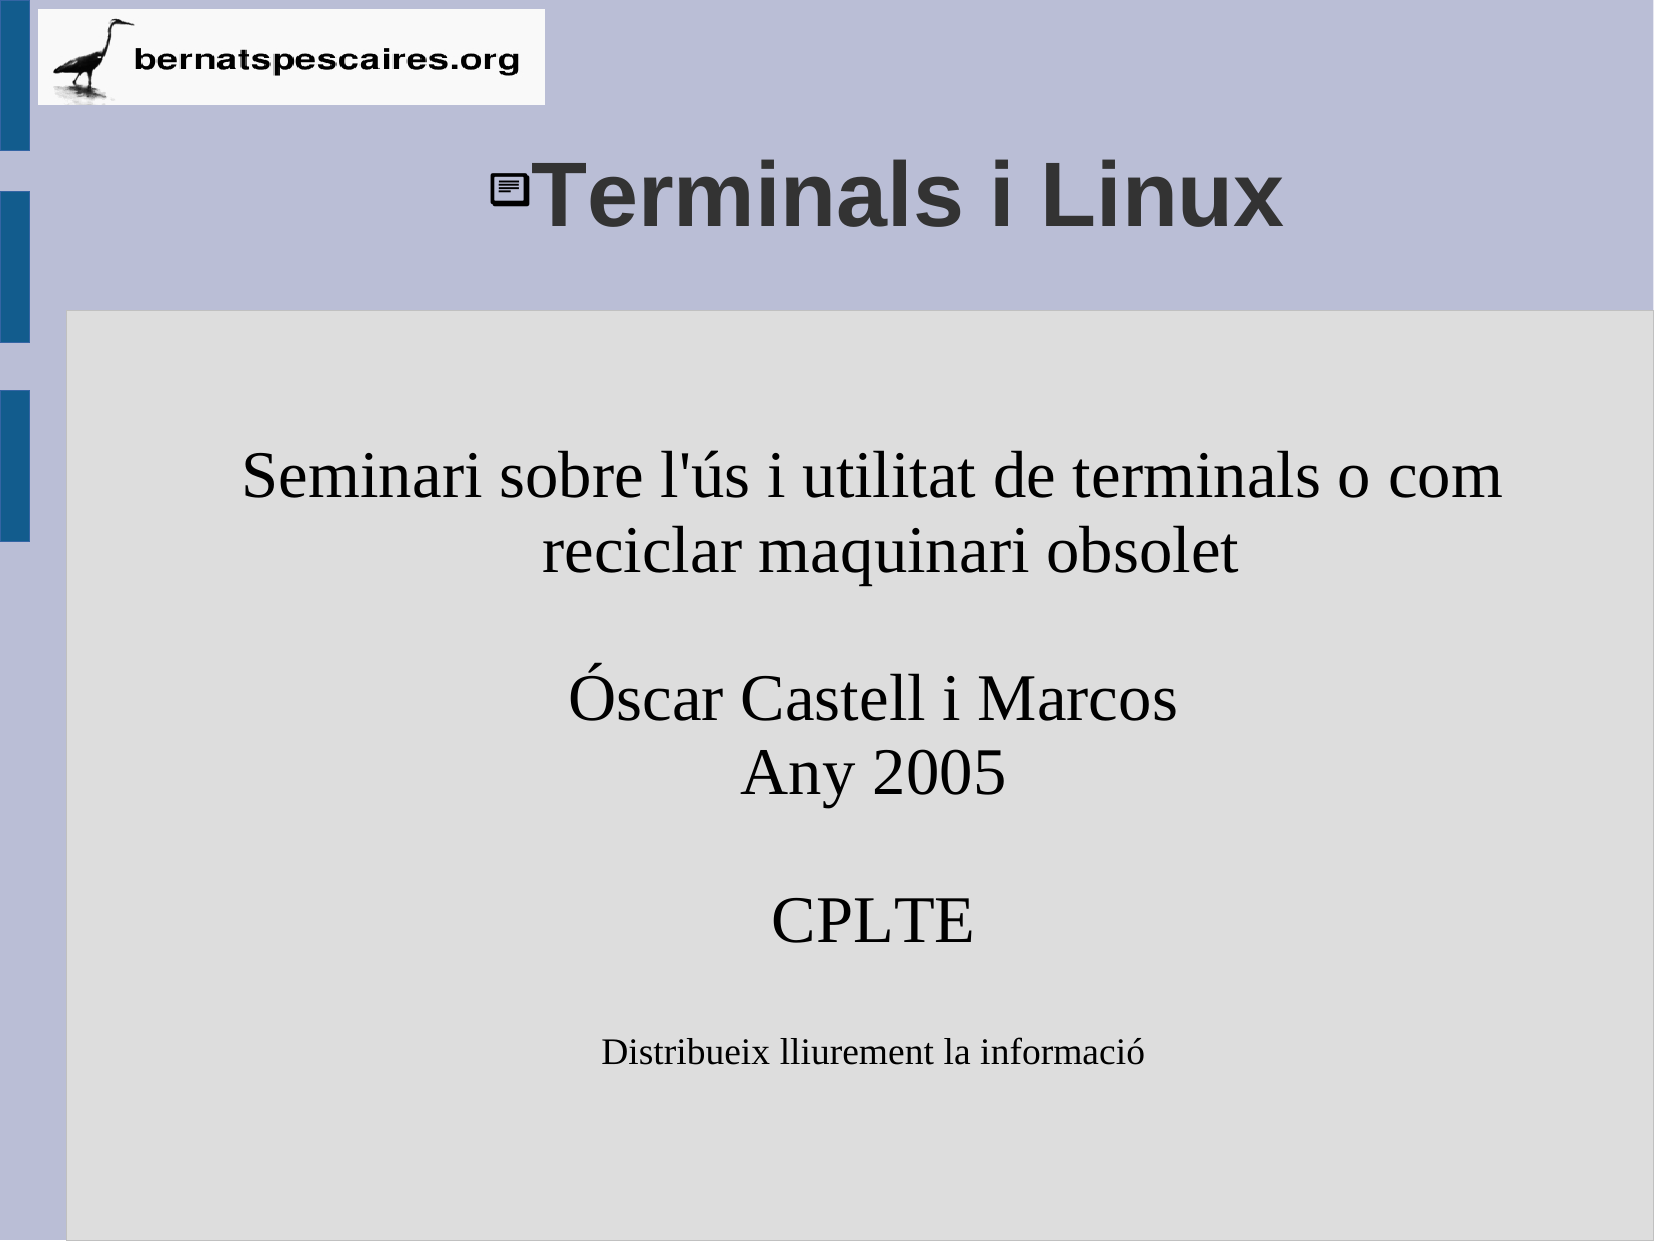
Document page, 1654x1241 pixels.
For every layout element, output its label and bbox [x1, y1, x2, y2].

picture [38, 9, 545, 105]
